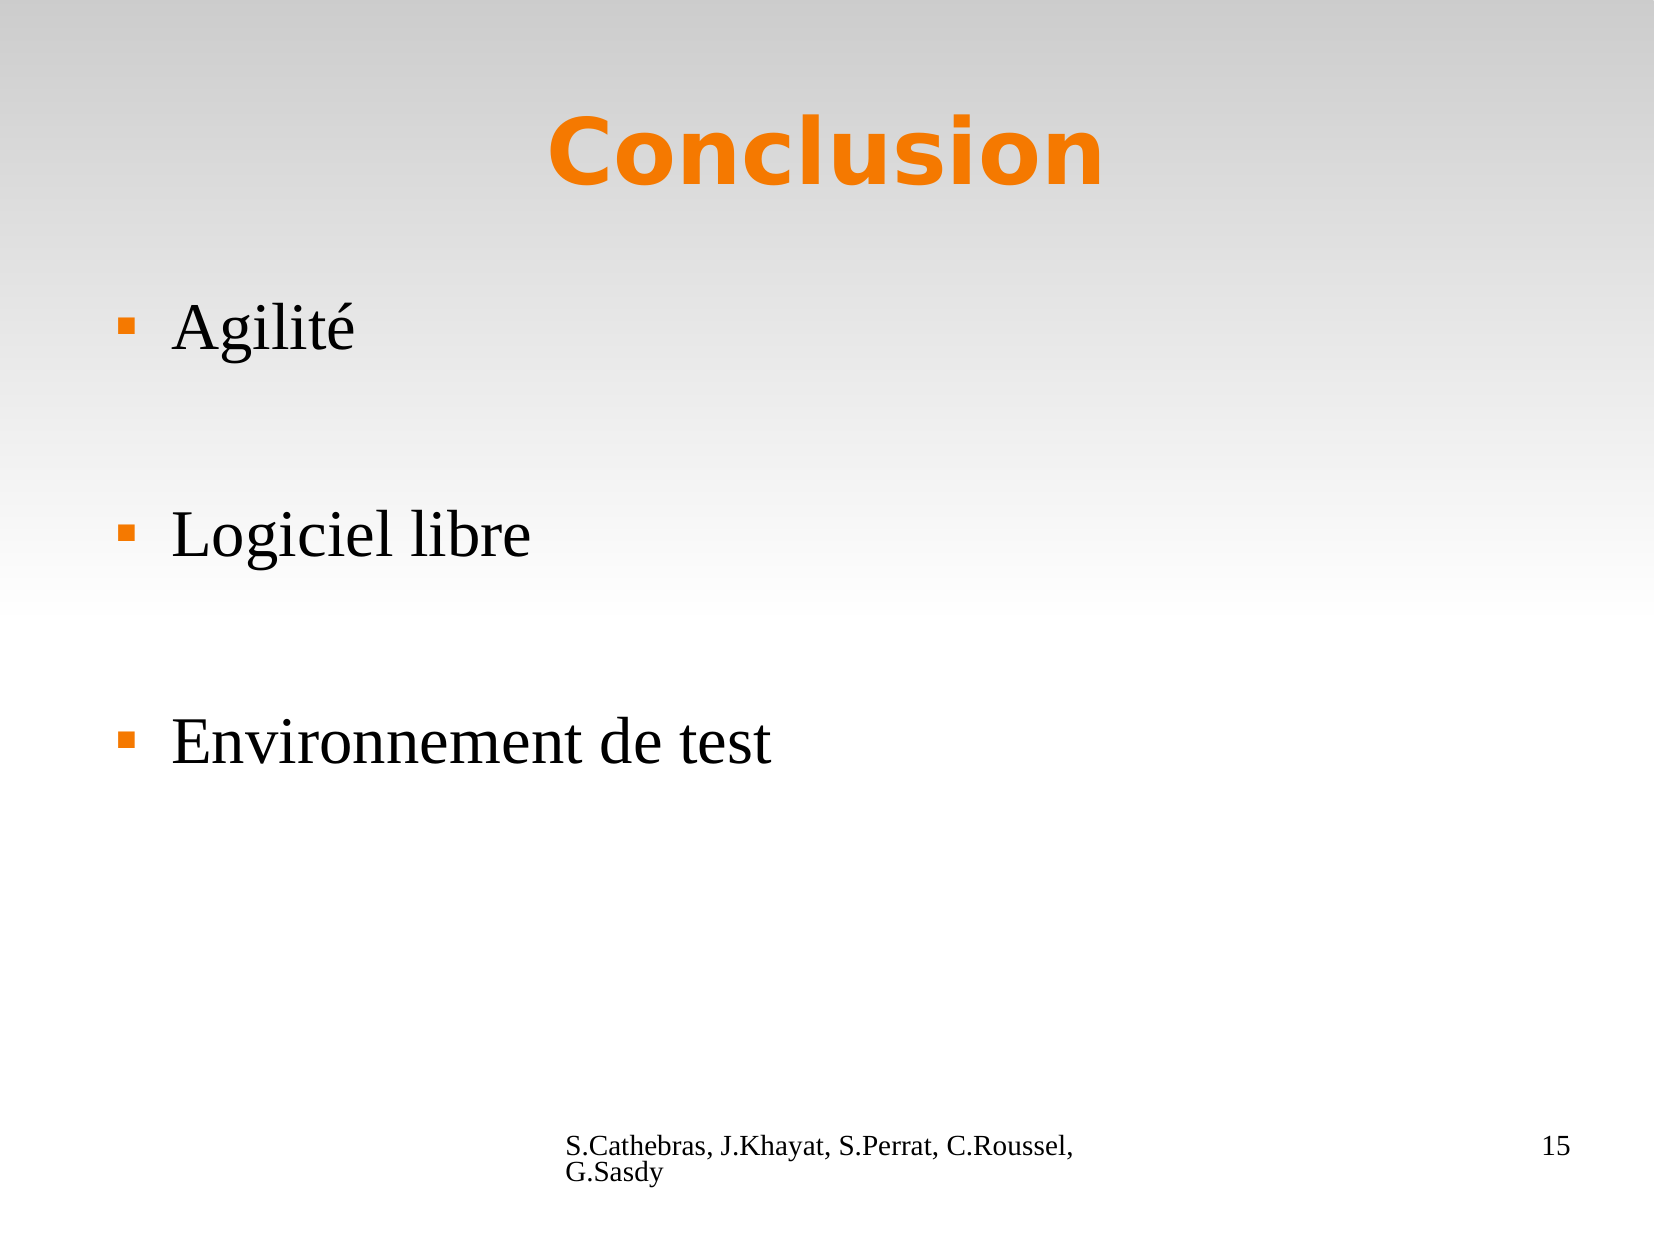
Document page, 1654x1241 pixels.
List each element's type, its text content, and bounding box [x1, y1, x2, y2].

title Conclusion [82, 49, 1571, 257]
list Agilité Logiciel libre Environnement de test [82, 290, 1571, 1109]
